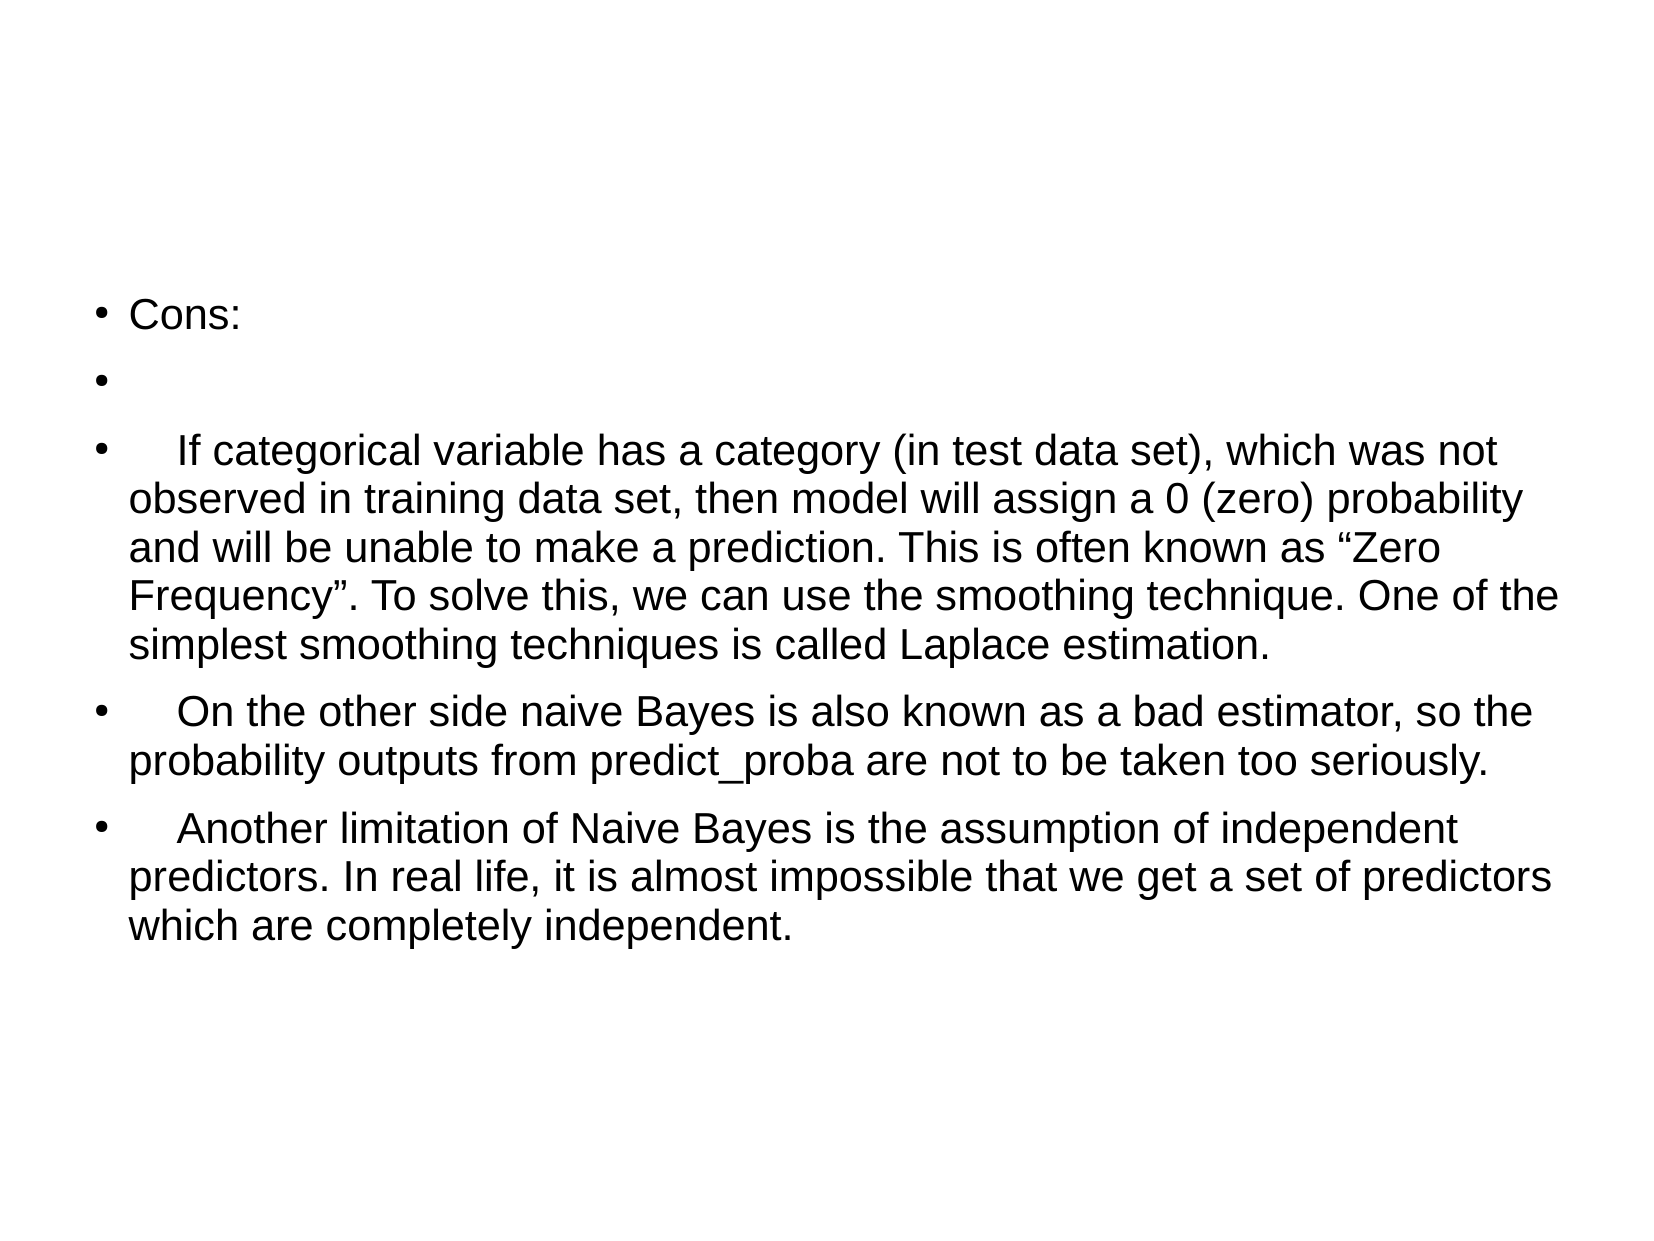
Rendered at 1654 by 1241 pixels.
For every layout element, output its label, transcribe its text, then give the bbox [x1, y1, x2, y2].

list Cons: If categorical variable has a category (in test data set), which was not observed in training data set, then model will assign a 0 (zero) probability and will be unable to make a prediction. This is often known as “Zero Frequency”. To solve this, we can use the smoothing technique. One of the simplest smoothing techniques is called Laplace estimation. On the other side naive Bayes is also known as a bad estimator, so the probability outputs from predict_proba are not to be taken too seriously. Another limitation of Naive Bayes is the assumption of independent predictors. In real life, it is almost impossible that we get a set of predictors which are completely independent. [82, 290, 1571, 1010]
